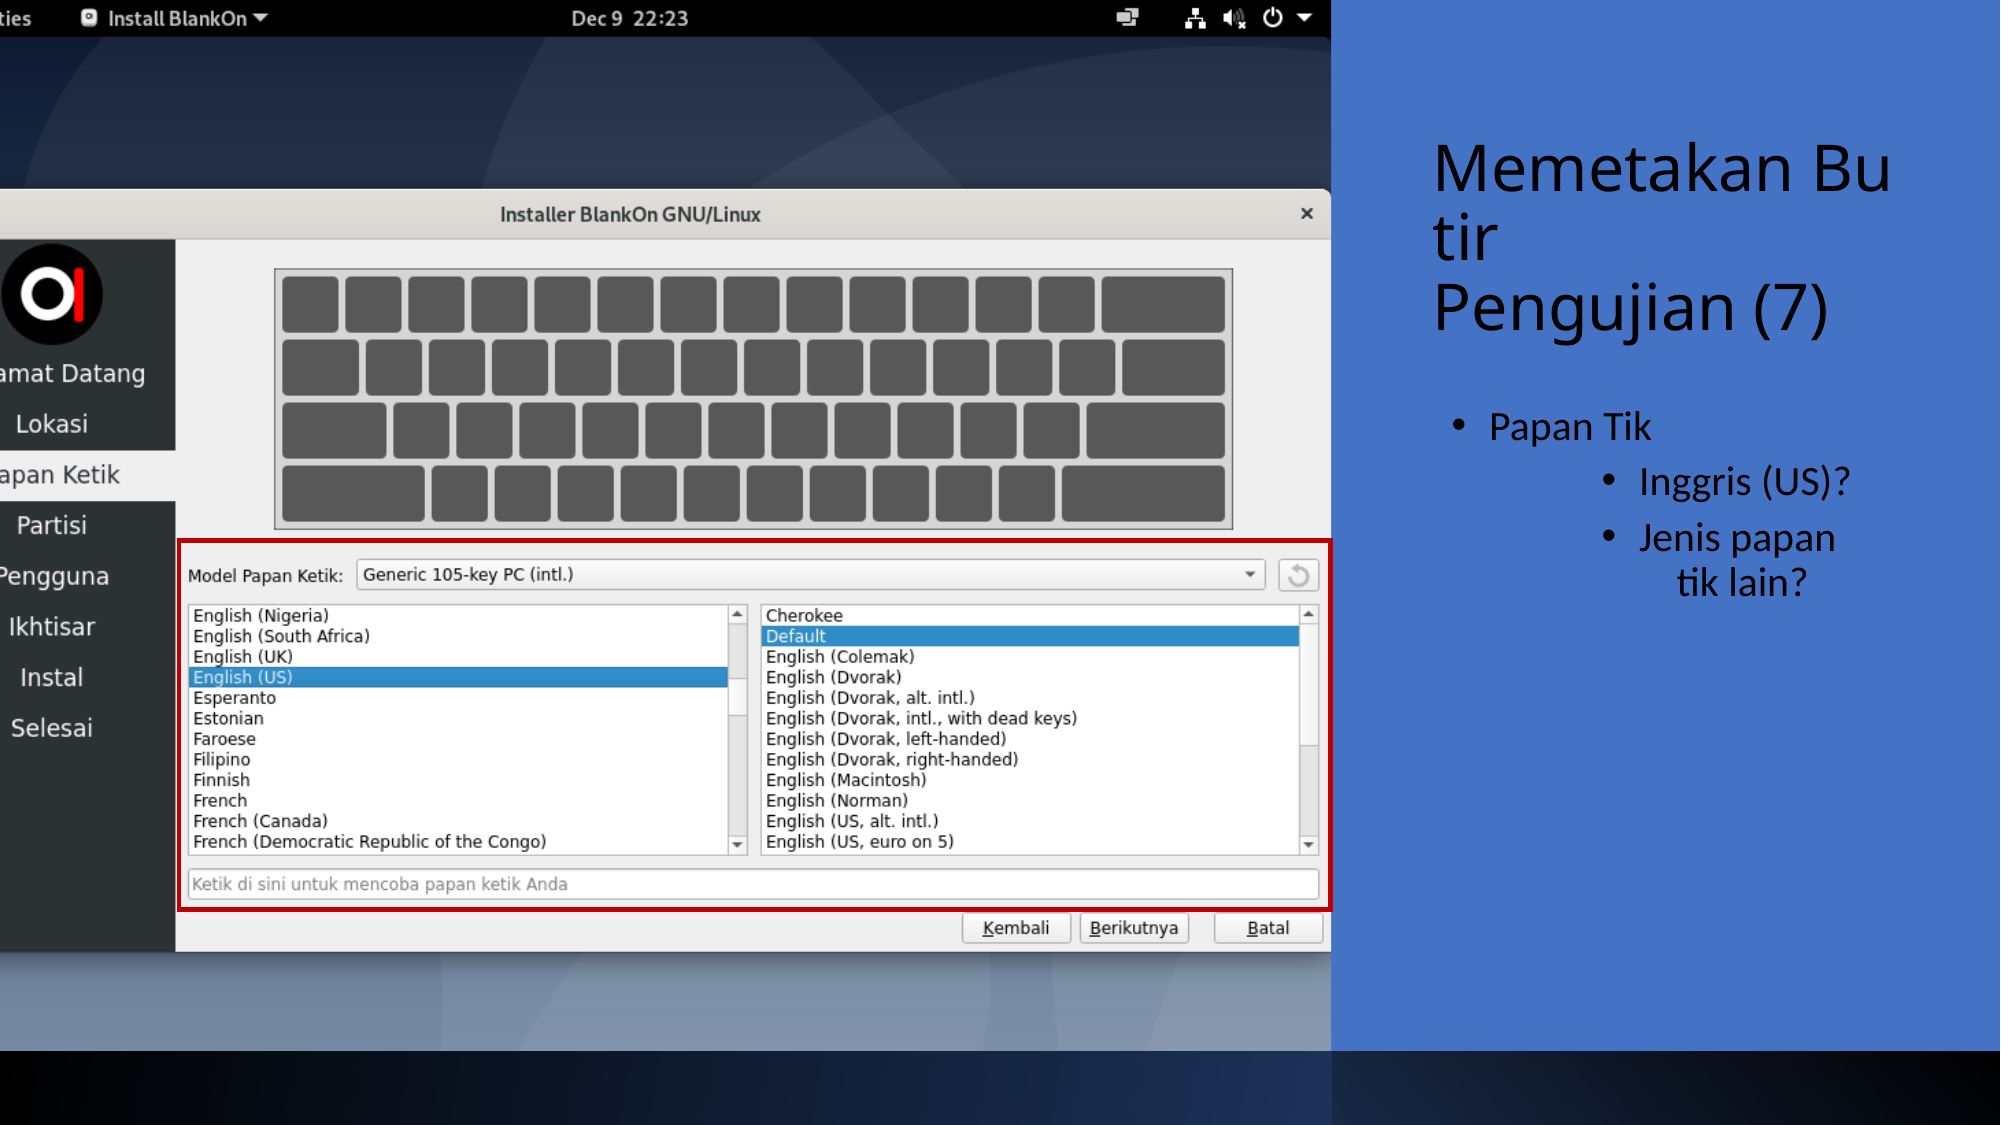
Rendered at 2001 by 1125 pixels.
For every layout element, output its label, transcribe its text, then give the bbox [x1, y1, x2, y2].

title Memetakan Butir Pengujian (7) [1417, 80, 1926, 352]
picture [0, 0, 1332, 1051]
picture [181, 543, 1328, 907]
text_box [0, 0, 2000, 1125]
list Papan Tik Inggris (US)? Jenis papan tik lain? [1417, 396, 1901, 978]
